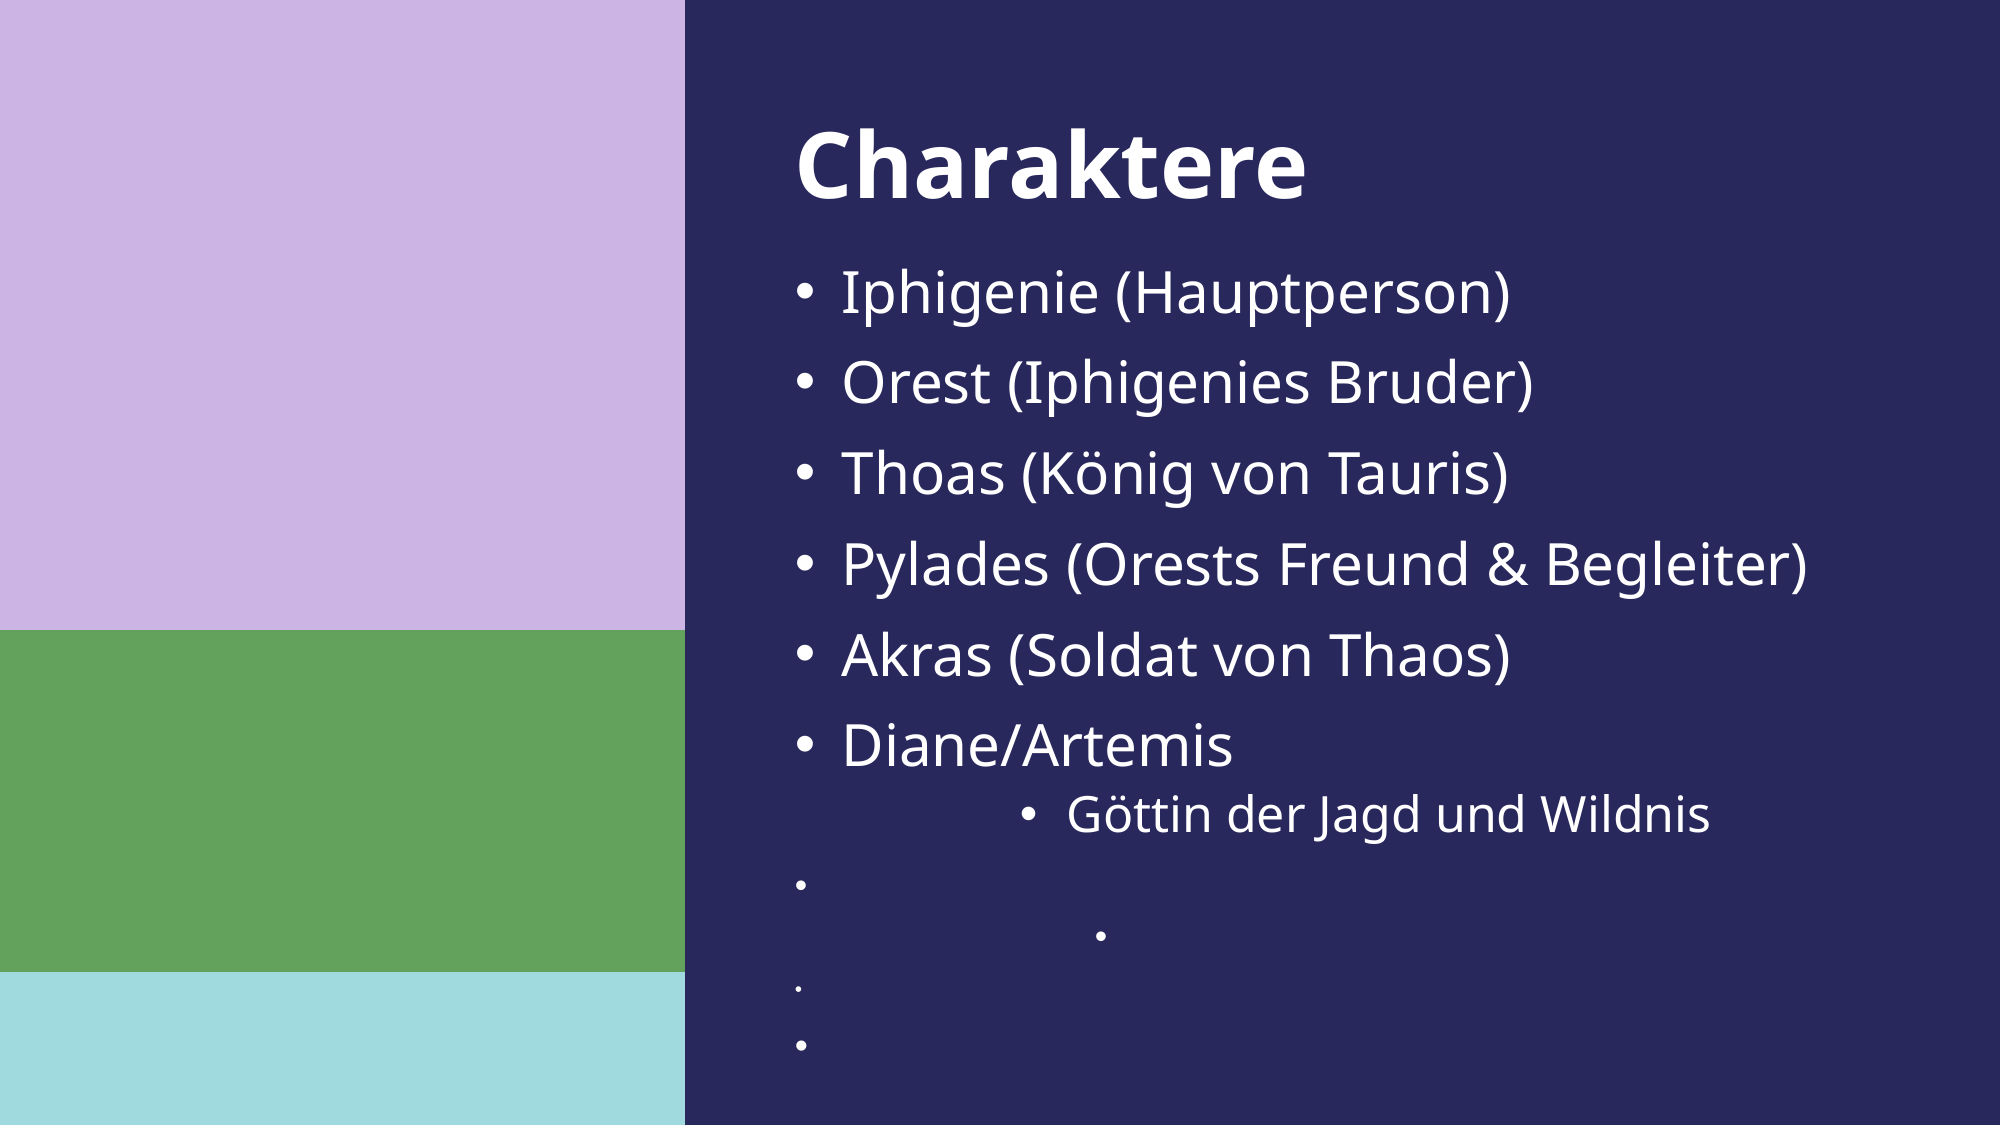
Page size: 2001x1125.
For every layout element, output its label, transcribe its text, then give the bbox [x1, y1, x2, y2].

list Iphigenie (Hauptperson) Orest (Iphigenies Bruder) Thoas (König von Tauris) Pylades (Orests Freund & Begleiter) Akras (Soldat von Thaos) Diane/Artemis Göttin der Jagd und Wildnis [779, 247, 1931, 1043]
title Charaktere [779, 36, 1713, 227]
